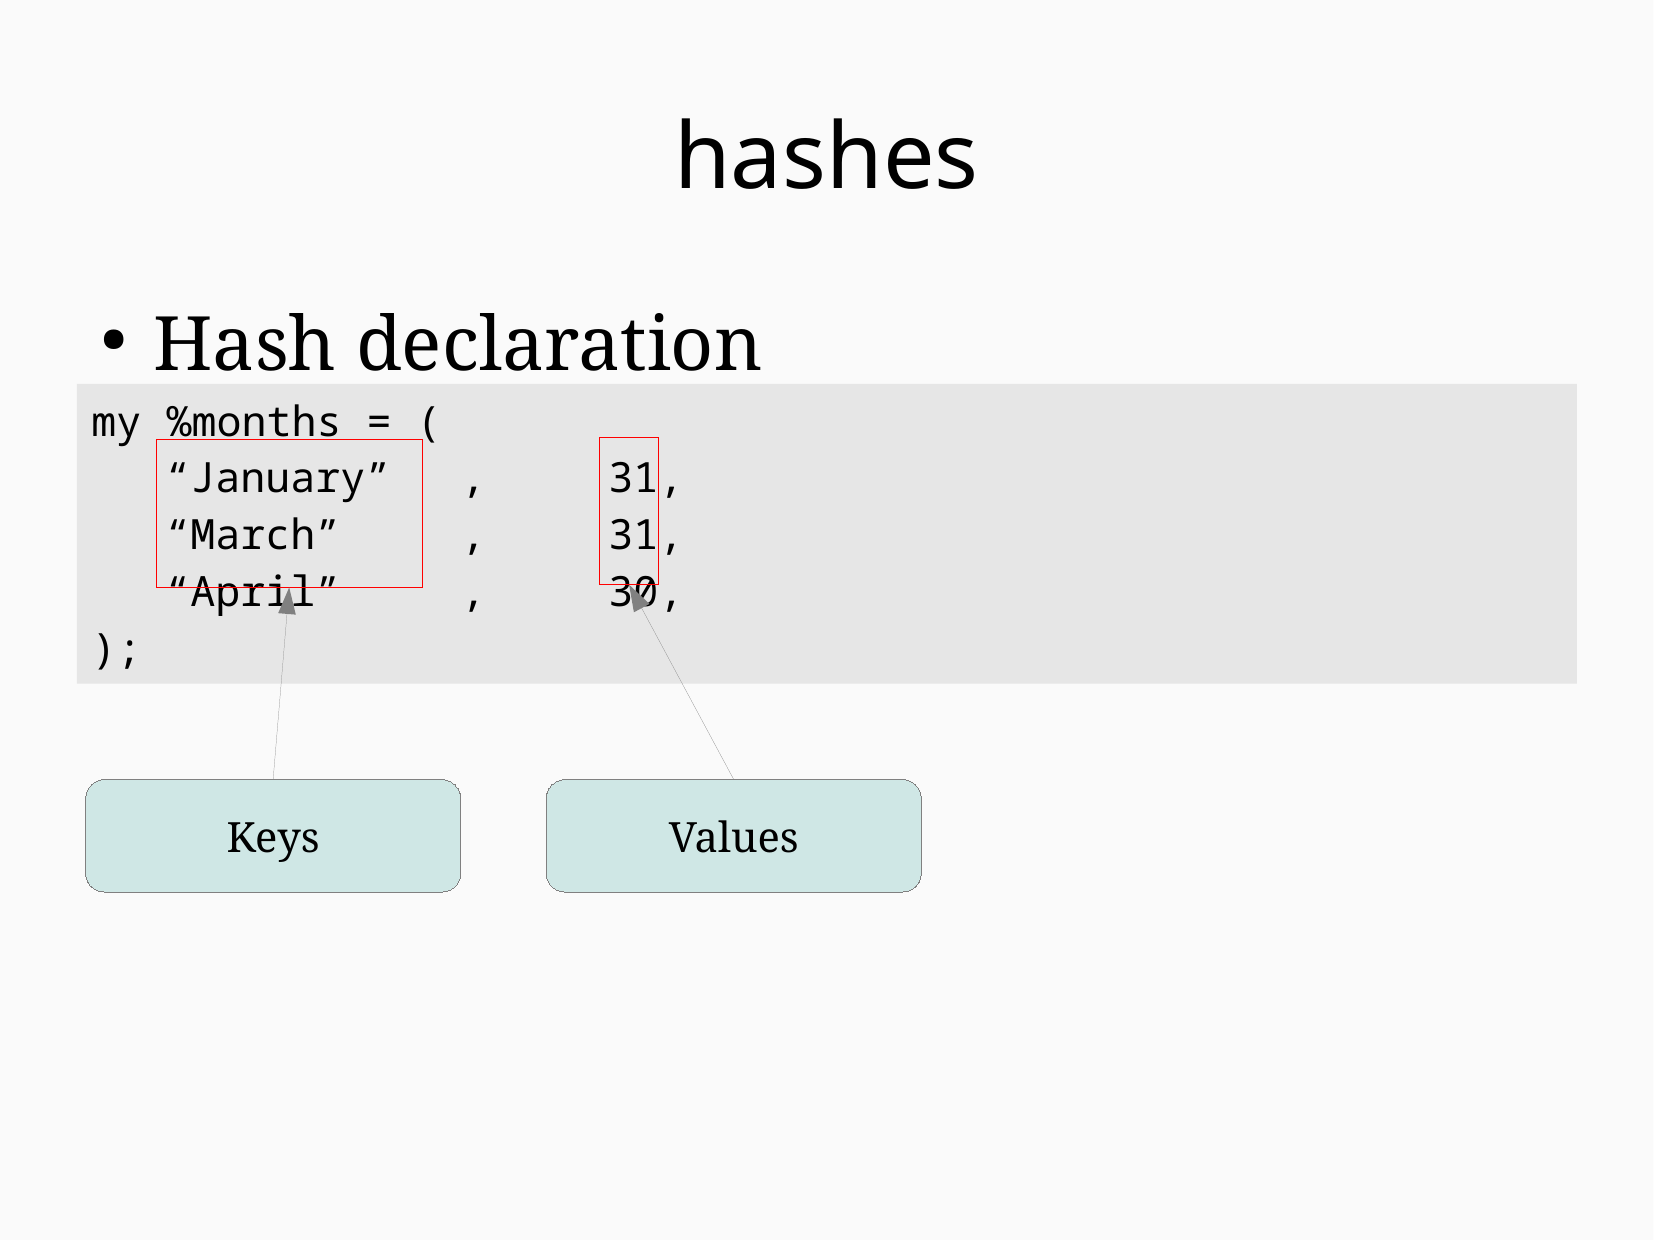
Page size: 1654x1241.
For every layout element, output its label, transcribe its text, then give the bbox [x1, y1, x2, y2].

text_box Keys [85, 779, 461, 893]
text_box my %months = ( “January” , 31, “March” , 31, “April” , 30, ); [157, 440, 422, 587]
text_box Values [546, 779, 922, 893]
text_box my %months = ( “January” , 31, “March” , 31, “April” , 30, ); [600, 438, 658, 584]
list Hash declaration [82, 290, 1571, 383]
text_box my %months = ( “January” , 31, “March” , 31, “April” , 30, ); [76, 383, 1577, 642]
list Hash declaration [82, 684, 1571, 1109]
title hashes [82, 49, 1571, 257]
